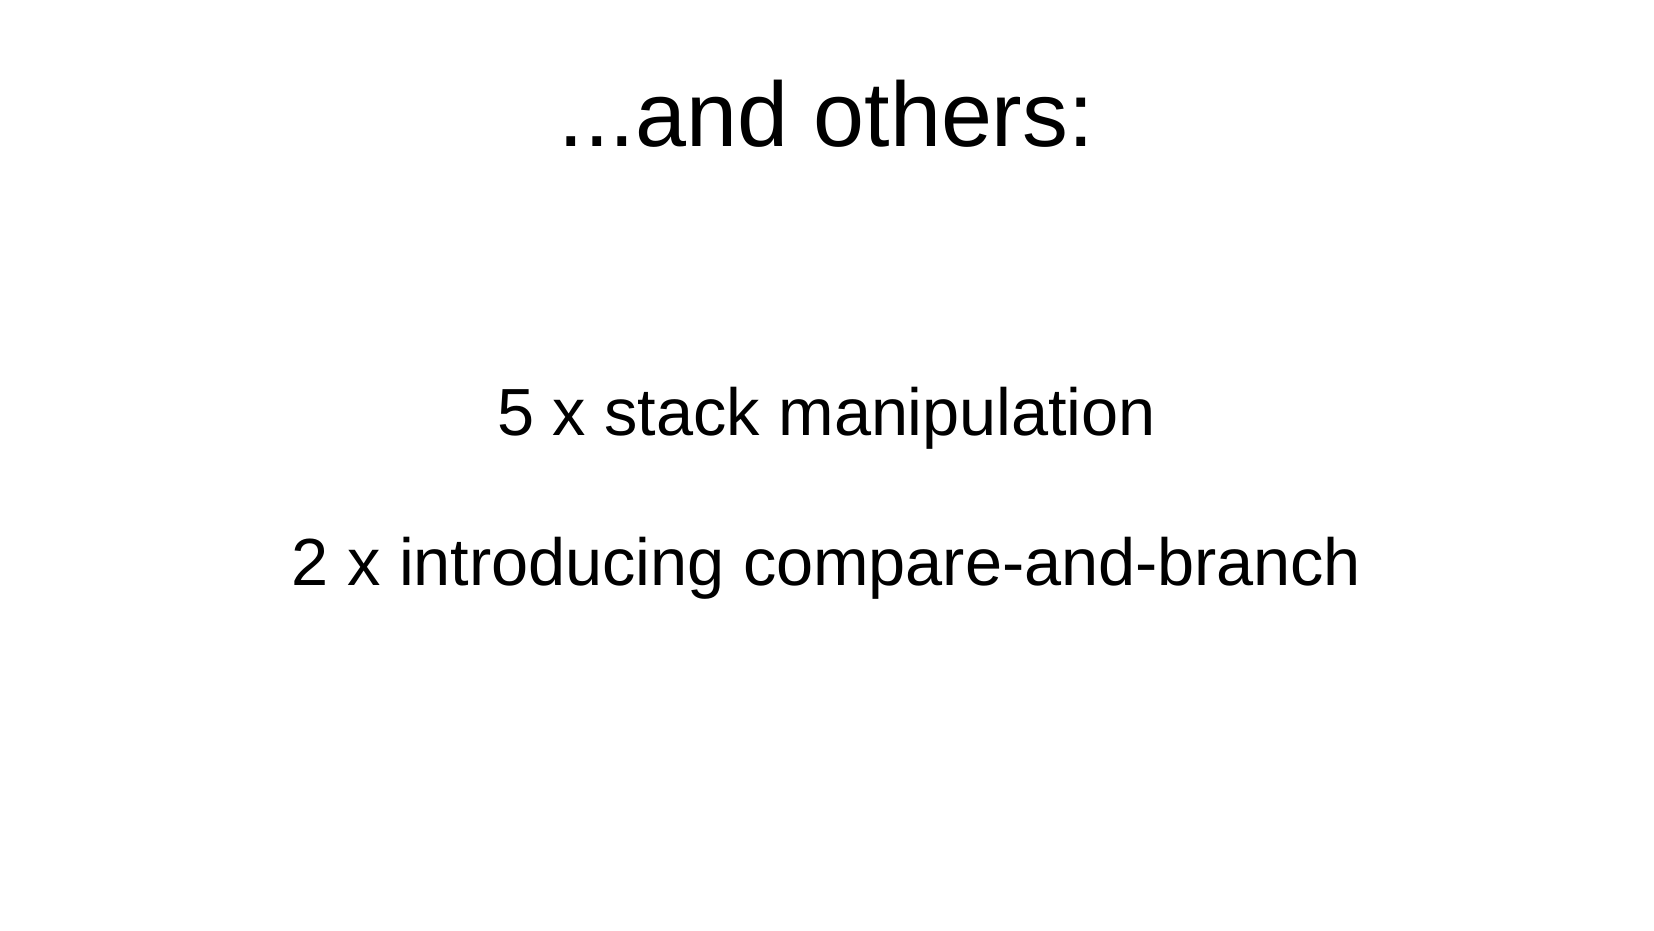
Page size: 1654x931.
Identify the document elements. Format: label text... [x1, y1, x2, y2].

title ...and others: [82, 37, 1571, 193]
subtitle 5 x stack manipulation 2 x introducing compare-and-branch [82, 217, 1571, 758]
